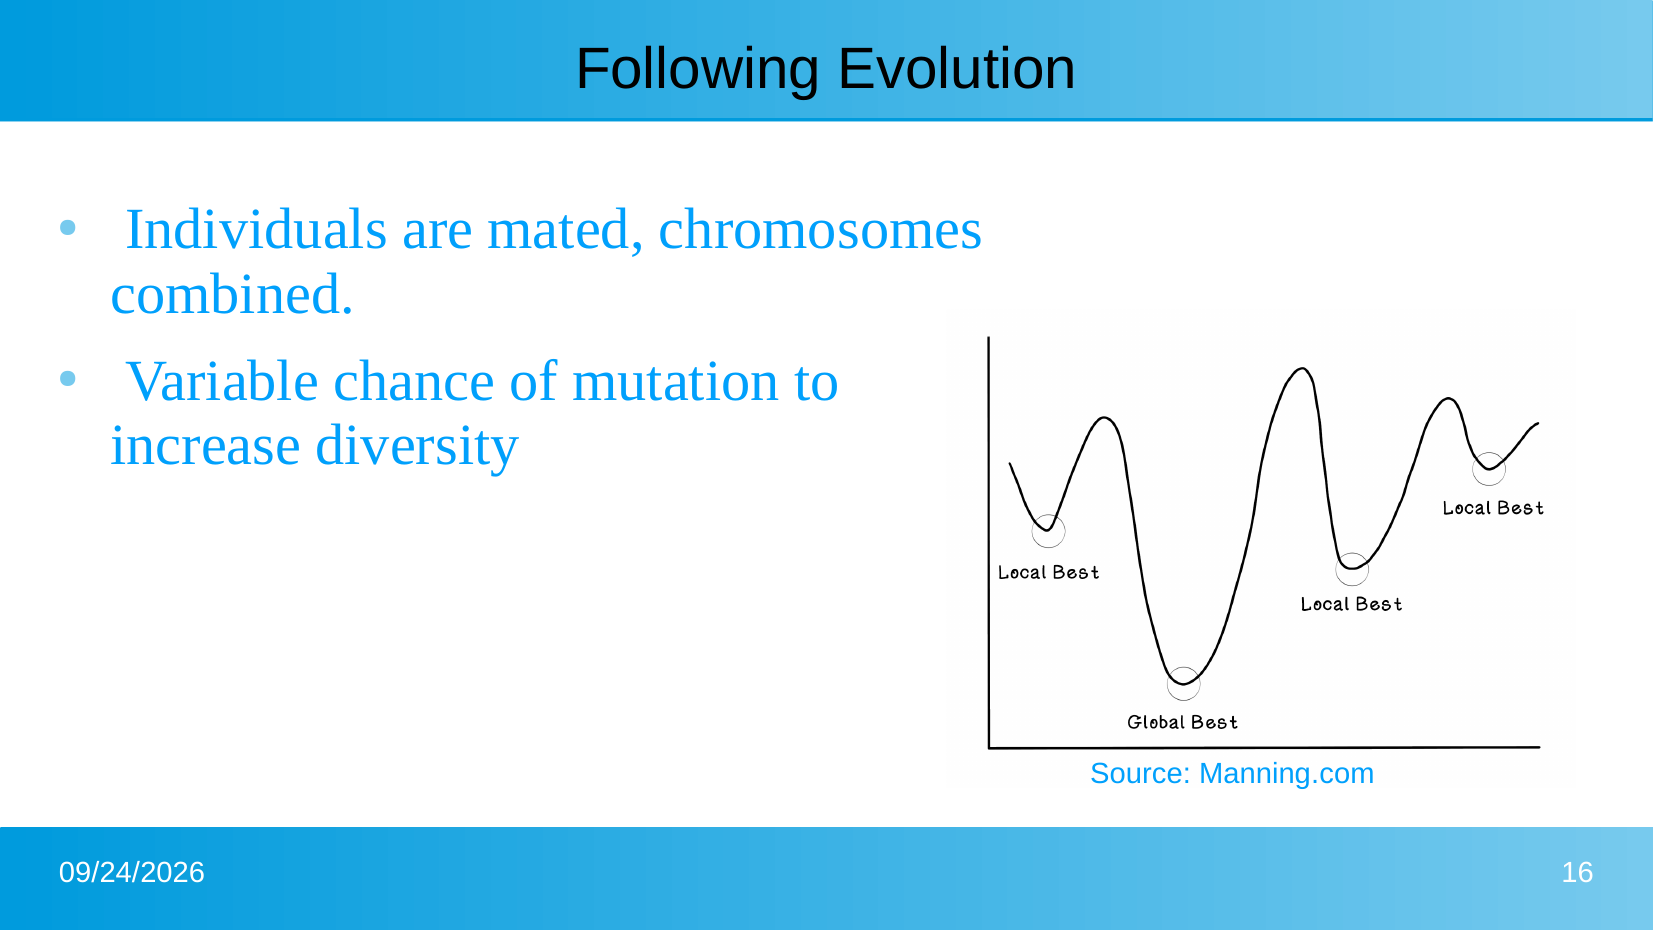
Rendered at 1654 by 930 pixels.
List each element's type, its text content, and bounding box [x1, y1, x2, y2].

list Individuals are mated, chromosomes combined. Variable chance of mutation to increase diversity [39, 197, 1025, 788]
title Following Evolution [58, 29, 1594, 108]
text_box Source: Manning.com [1075, 750, 1501, 789]
picture [946, 309, 1576, 788]
